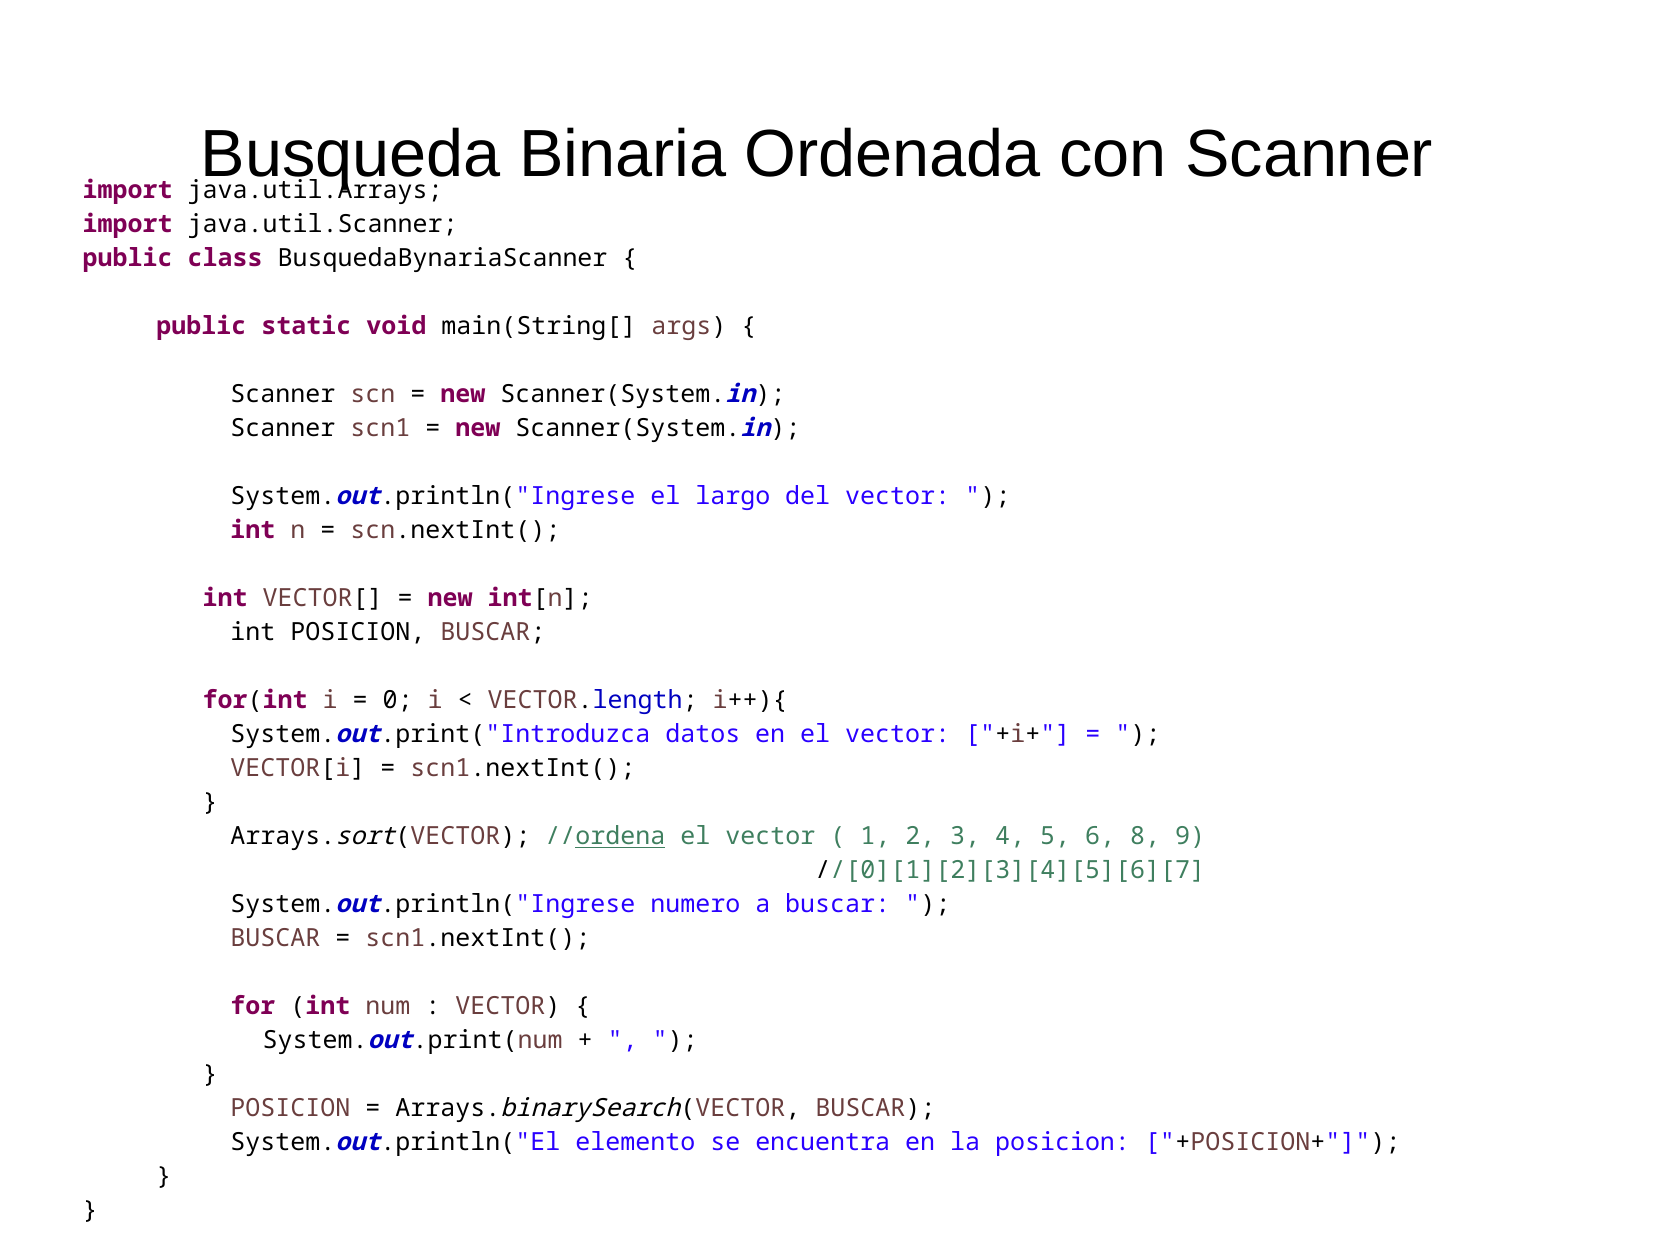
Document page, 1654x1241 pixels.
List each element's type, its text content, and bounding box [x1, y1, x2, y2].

title Busqueda Binaria Ordenada con Scanner [82, 49, 1571, 245]
subtitle import java.util.Arrays; import java.util.Scanner; public class BusquedaBynariaScanner { public static void main(String[] args) { Scanner scn = new Scanner(System.in); Scanner scn1 = new Scanner(System.in); System.out.println("Ingrese el largo del vector: "); int n = scn.nextInt(); int VECTOR[] = new int[n]; int POSICION, BUSCAR; for(int i = 0; i < VECTOR.length; i++){ System.out.print("Introduzca datos en el vector: ["+i+"] = "); VECTOR[i] = scn1.nextInt(); } Arrays.sort(VECTOR); //ordena el vector ( 1, 2, 3, 4, 5, 6, 8, 9) //[0][1][2][3][4][5][6][7] System.out.println("Ingrese numero a buscar: "); BUSCAR = scn1.nextInt(); for (int num : VECTOR) { System.out.print(num + ", "); } POSICION = Arrays.binarySearch(VECTOR, BUSCAR); System.out.println("El elemento se encuentra en la posicion: ["+POSICION+"]"); } } [82, 245, 1571, 1152]
